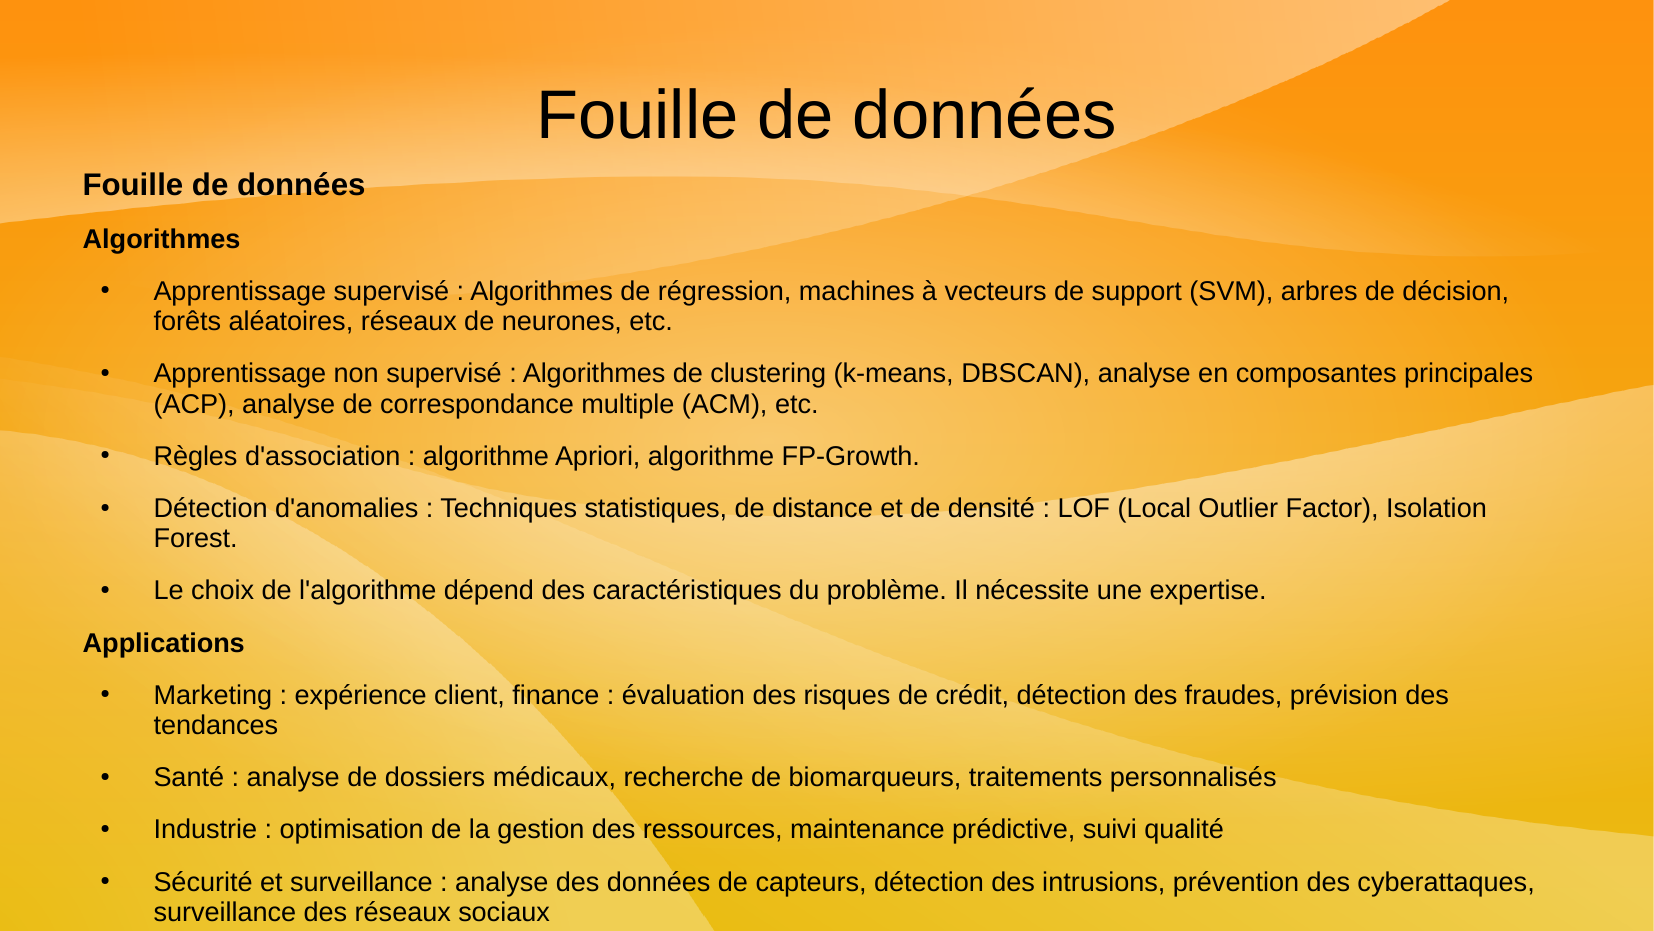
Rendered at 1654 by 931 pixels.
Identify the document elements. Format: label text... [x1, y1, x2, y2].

picture [0, 0, 1654, 931]
title Fouille de données [82, 37, 1571, 166]
list Fouille de données Algorithmes Apprentissage supervisé : Algorithmes de régression, machines à vecteurs de support (SVM), arbres de décision, forêts aléatoires, réseaux de neurones, etc. Apprentissage non supervisé : Algorithmes de clustering (k-means, DBSCAN), analyse en composantes principales (ACP), analyse de correspondance multiple (ACM), etc. Règles d'association : algorithme Apriori, algorithme FP-Growth. Détection d'anomalies : Techniques statistiques, de distance et de densité : LOF (Local Outlier Factor), Isolation Forest. Le choix de l'algorithme dépend des caractéristiques du problème. Il nécessite une expertise. Applications Marketing : expérience client, finance : évaluation des risques de crédit, détection des fraudes, prévision des tendances Santé : analyse de dossiers médicaux, recherche de biomarqueurs, traitements personnalisés Industrie : optimisation de la gestion des ressources, maintenance prédictive, suivi qualité Sécurité et surveillance : analyse des données de capteurs, détection des intrusions, prévention des cyberattaques, surveillance des réseaux sociaux [82, 166, 1571, 928]
